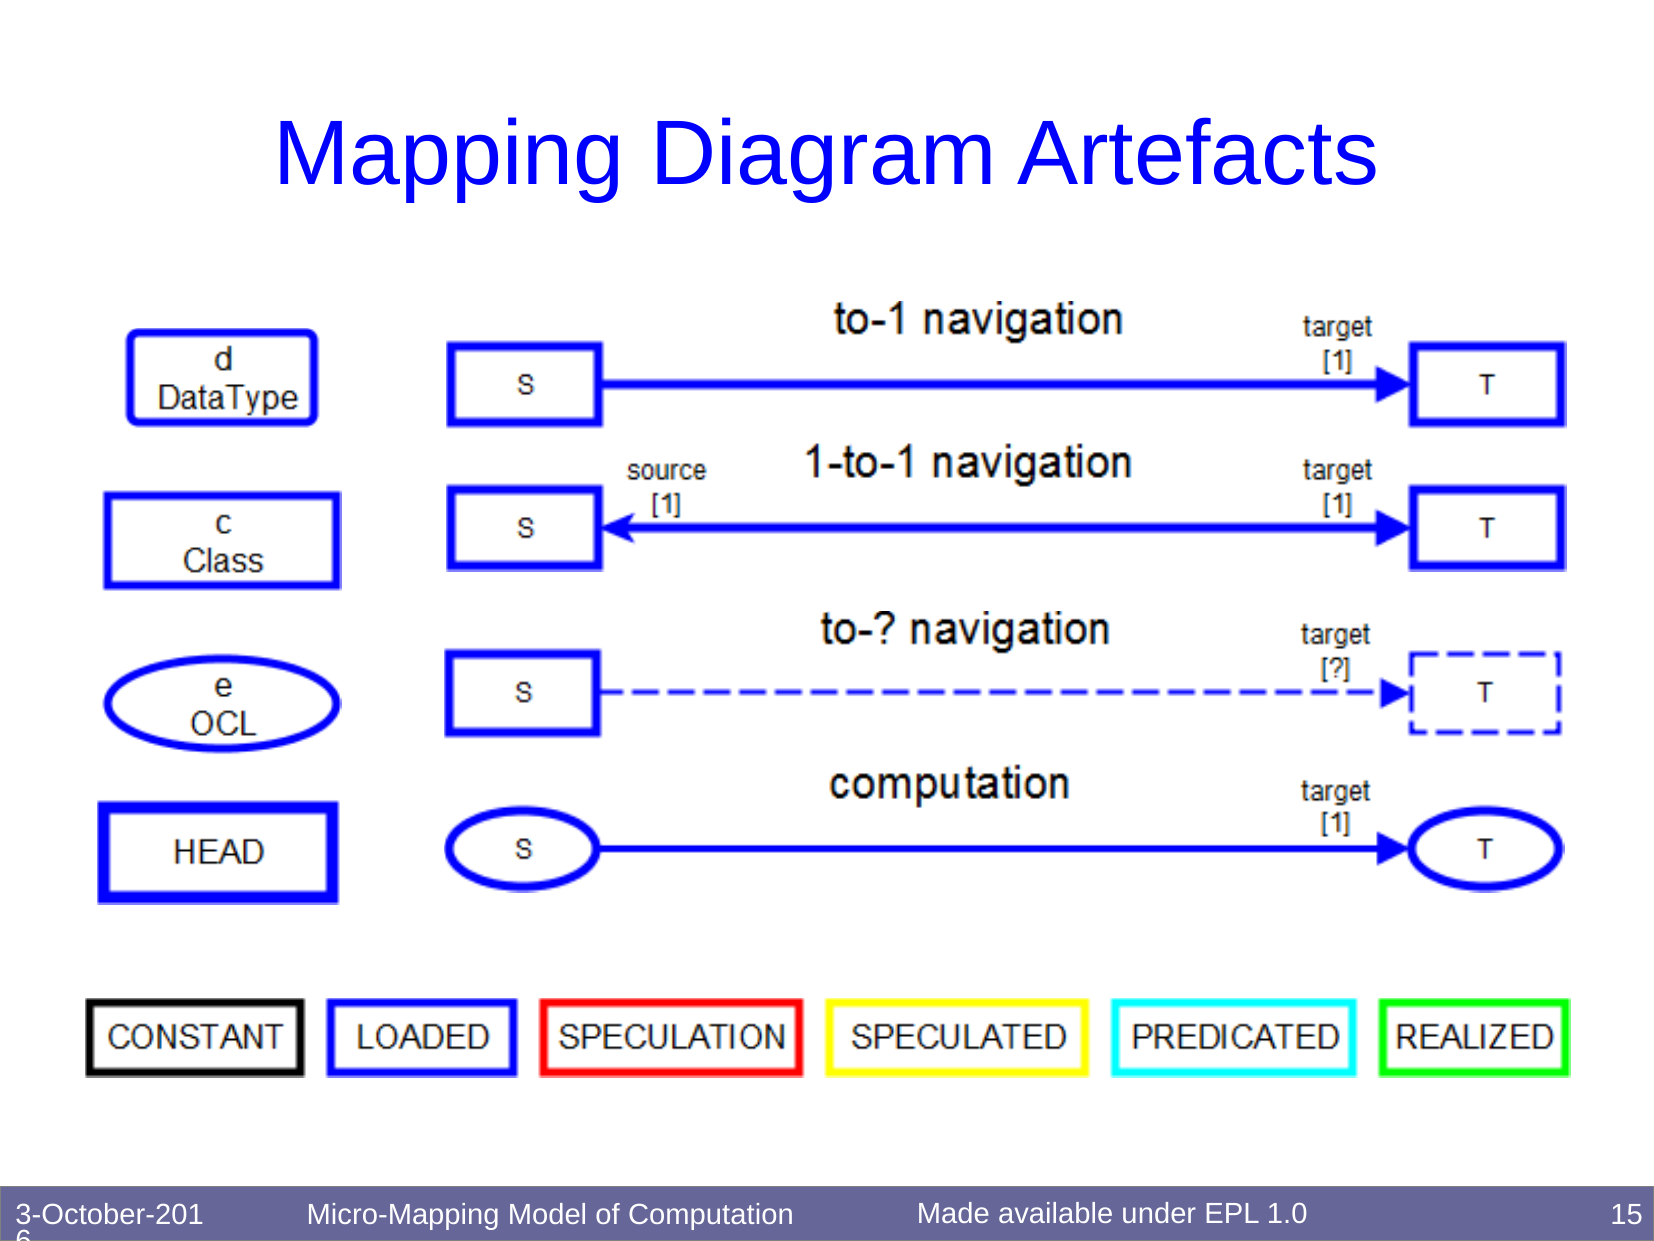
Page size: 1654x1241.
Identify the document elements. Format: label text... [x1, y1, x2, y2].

title Mapping Diagram Artefacts [82, 49, 1571, 257]
picture [444, 611, 1565, 893]
picture [97, 328, 342, 905]
picture [446, 301, 1567, 572]
picture [85, 998, 1571, 1078]
